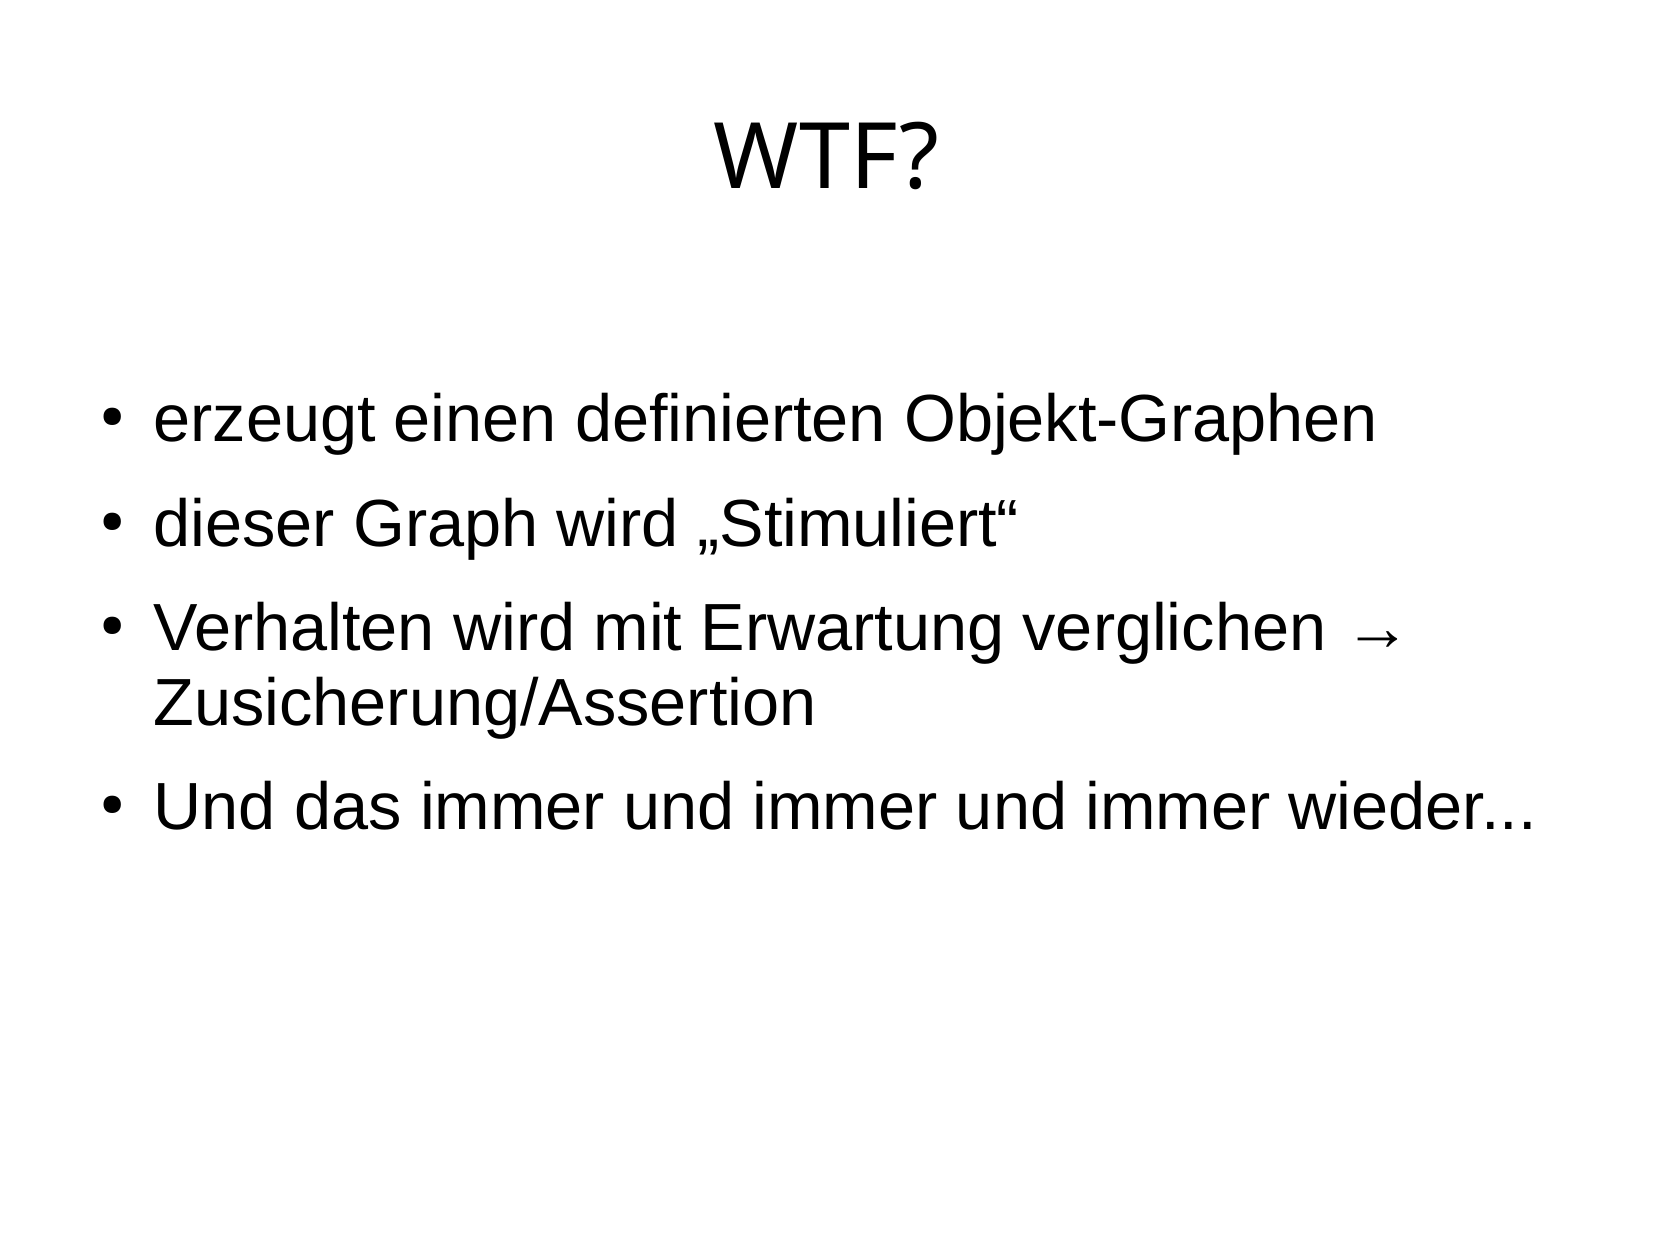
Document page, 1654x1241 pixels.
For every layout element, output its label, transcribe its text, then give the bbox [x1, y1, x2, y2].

title WTF? [82, 49, 1571, 257]
list erzeugt einen definierten Objekt-Graphen dieser Graph wird „Stimuliert“ Verhalten wird mit Erwartung verglichen → Zusicherung/Assertion Und das immer und immer und immer wieder... [82, 381, 1571, 859]
